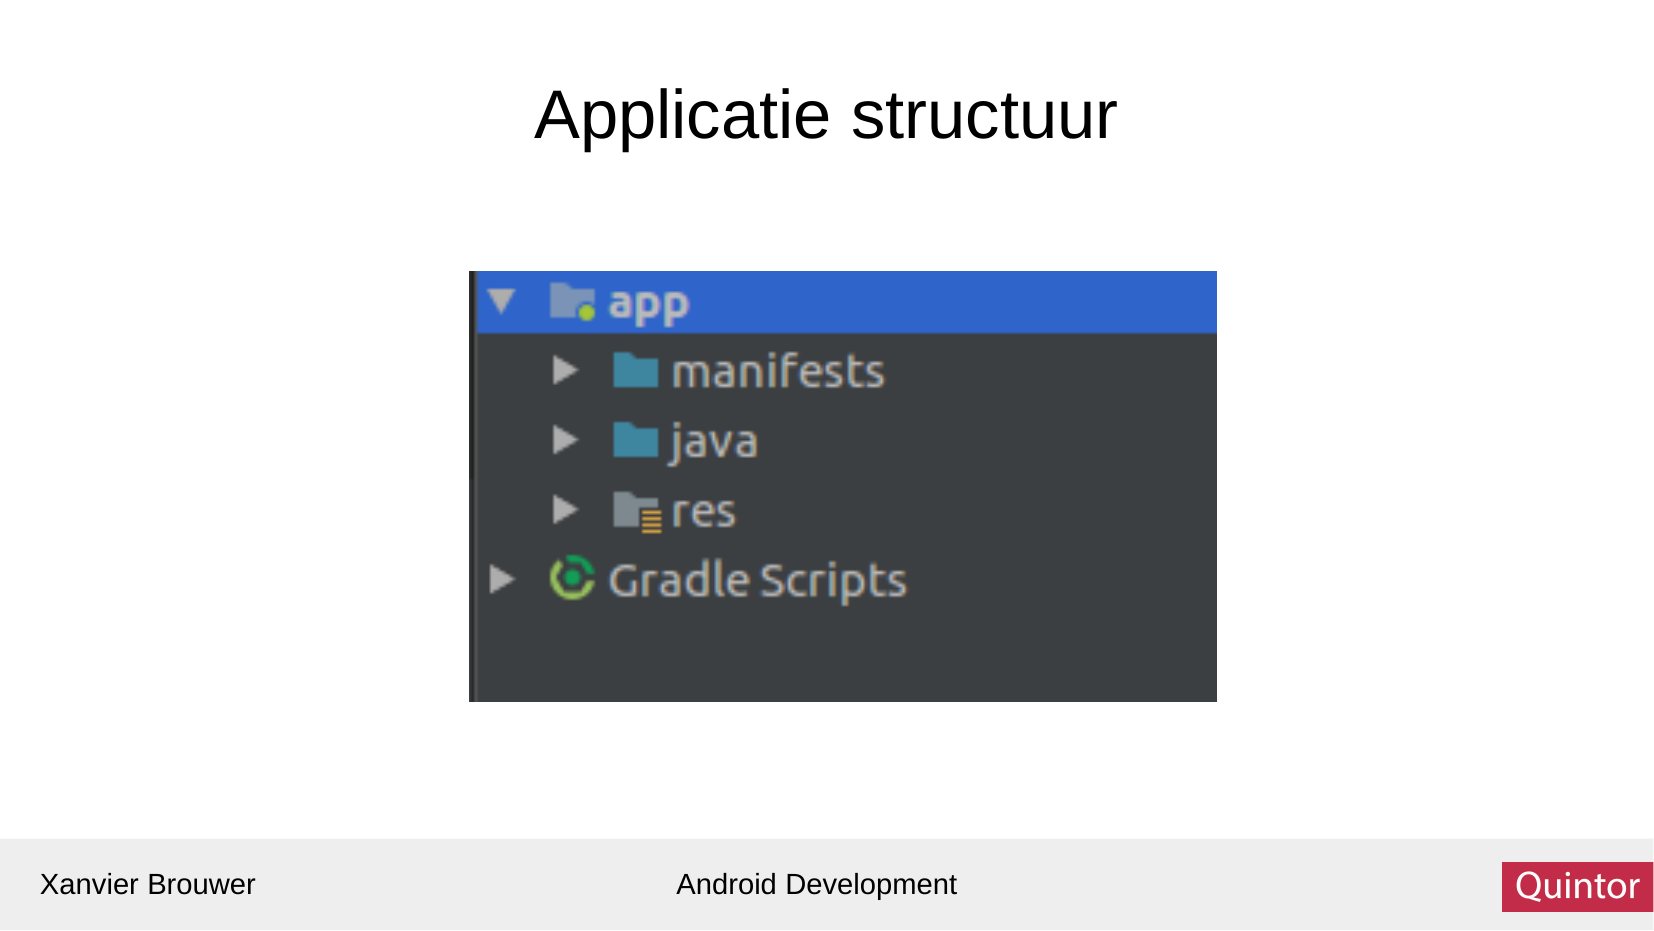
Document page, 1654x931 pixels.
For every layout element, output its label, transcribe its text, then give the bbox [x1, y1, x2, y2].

title Applicatie structuur [82, 37, 1571, 193]
picture [1502, 862, 1654, 912]
picture [469, 271, 1217, 702]
